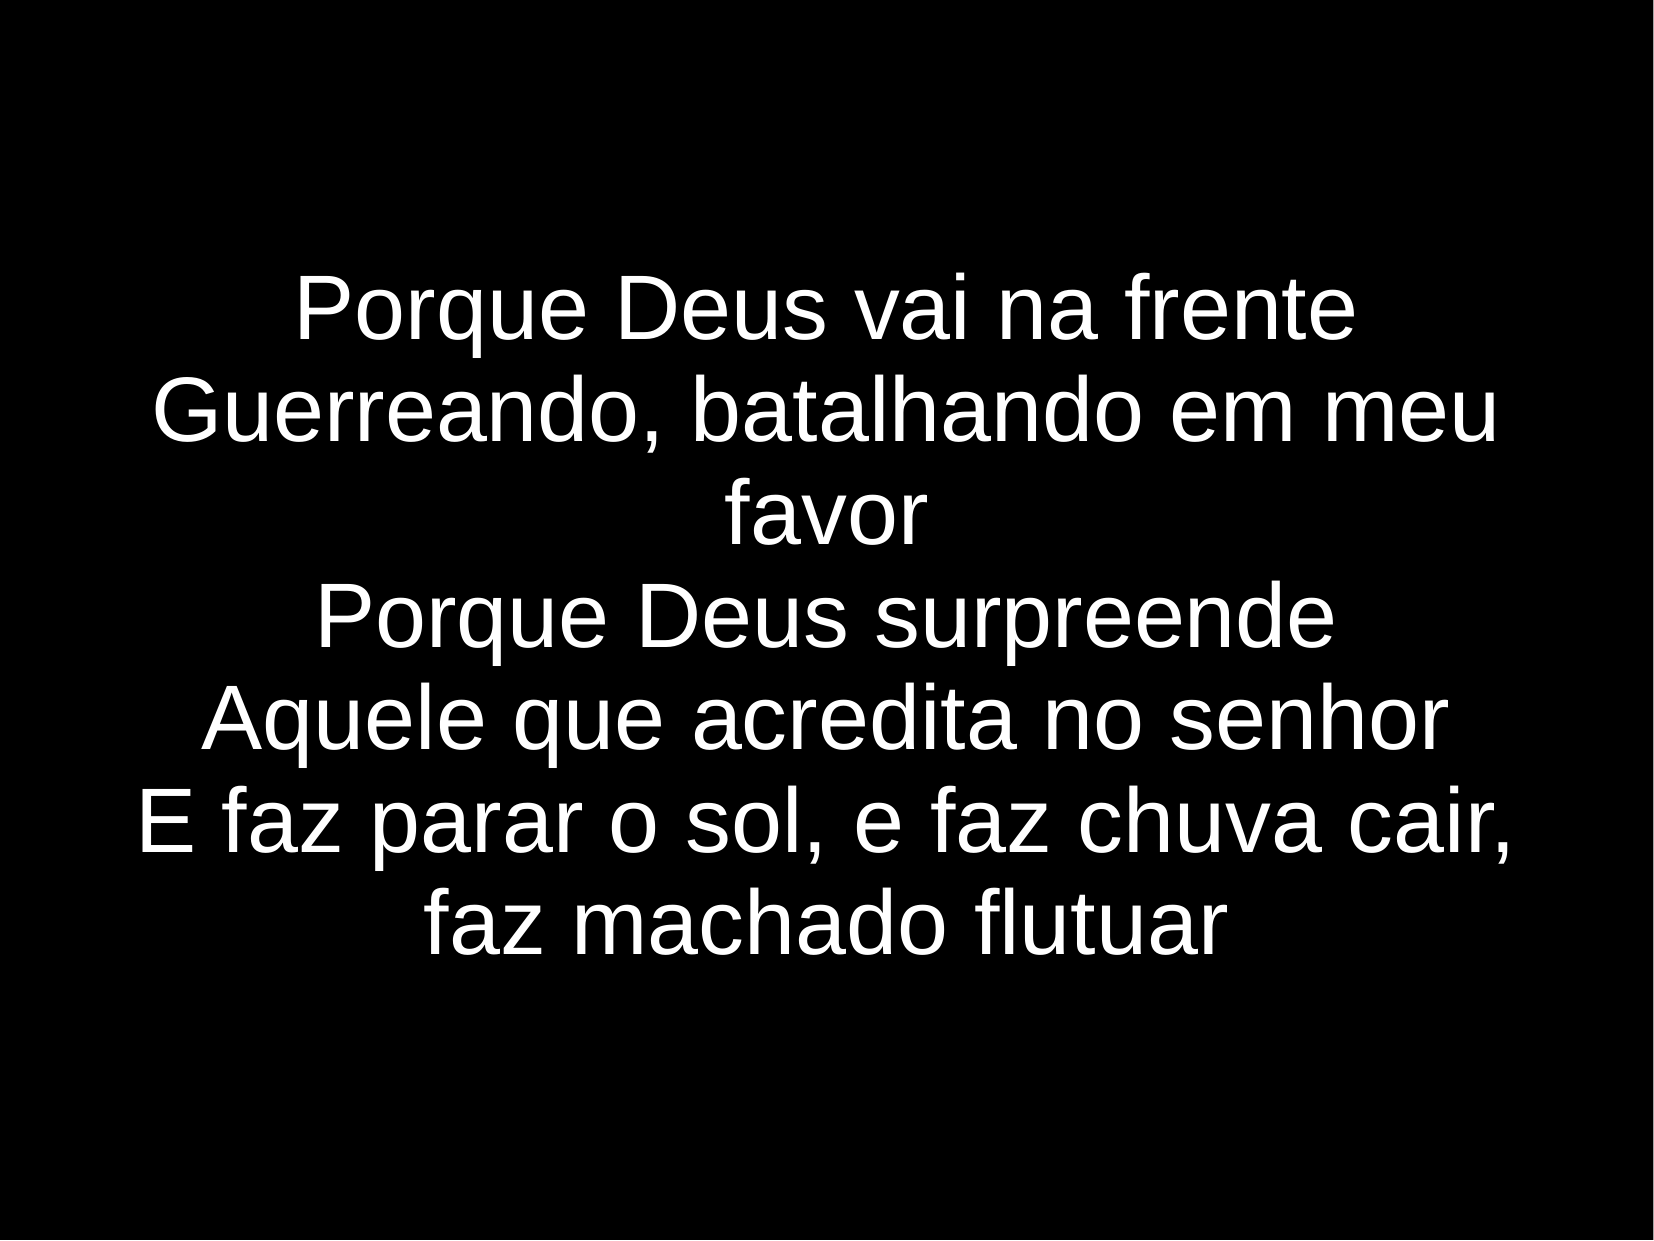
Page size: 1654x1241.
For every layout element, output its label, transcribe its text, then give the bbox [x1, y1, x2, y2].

subtitle Porque Deus vai na frente Guerreando, batalhando em meu favor Porque Deus surpreende Aquele que acredita no senhor E faz parar o sol, e faz chuva cair, faz machado flutuar [82, 49, 1571, 1182]
